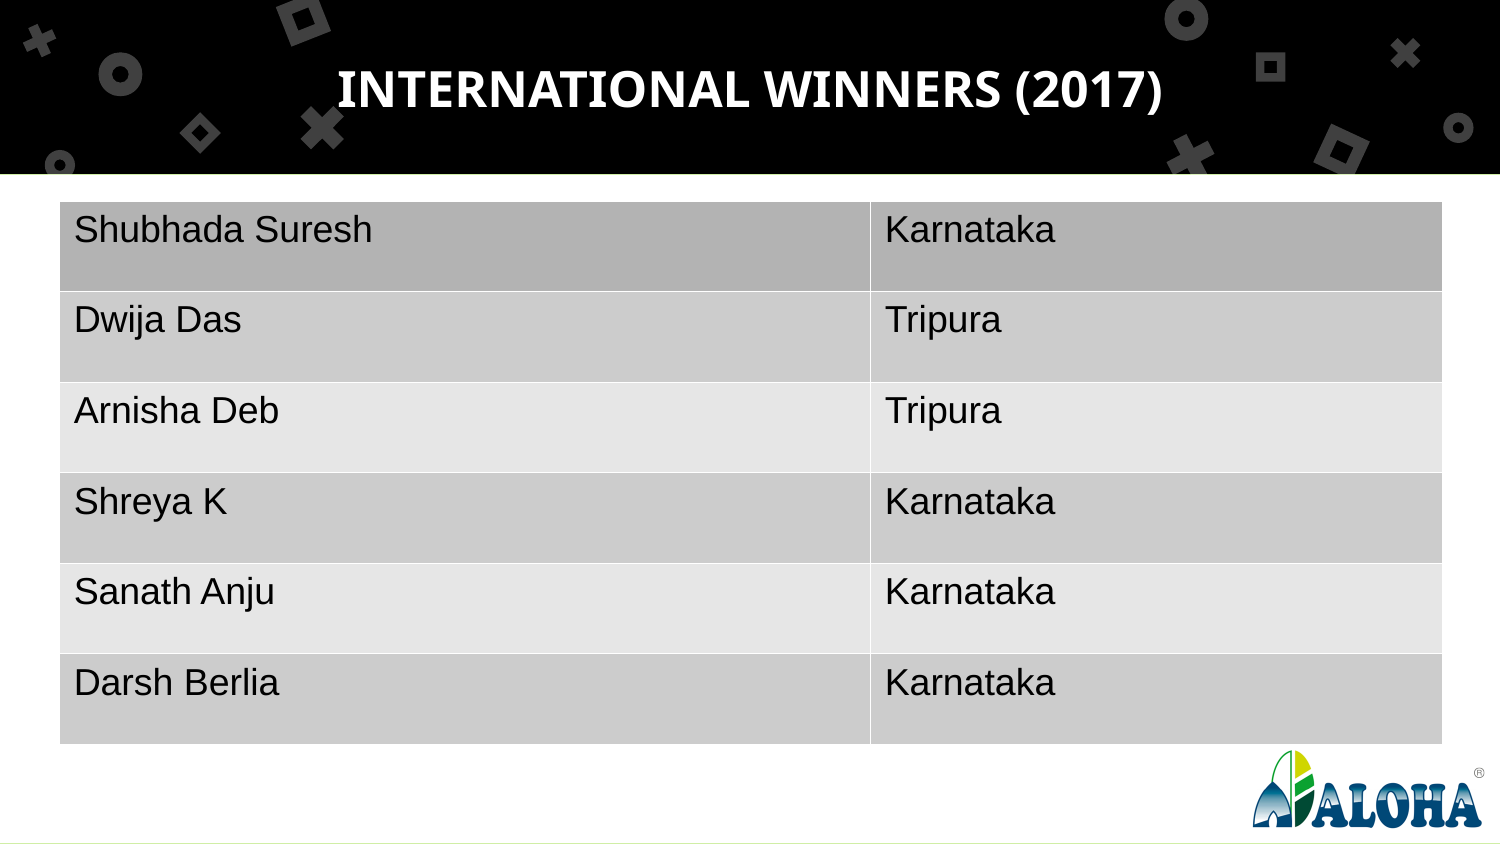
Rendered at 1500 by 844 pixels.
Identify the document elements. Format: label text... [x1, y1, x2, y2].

table_cell Karnataka [871, 473, 1442, 563]
table_cell Karnataka [871, 564, 1442, 653]
text_box INTERNATIONAL WINNERS (2017) [75, 0, 1425, 175]
table_cell Dwija Das [60, 292, 870, 382]
table_header Shubhada Suresh [60, 202, 870, 291]
picture [1245, 744, 1489, 836]
table_cell Arnisha Deb [60, 383, 870, 472]
table_cell Tripura [871, 383, 1442, 472]
table_header Karnataka [871, 202, 1442, 291]
table_cell Sanath Anju [60, 564, 870, 653]
table_cell Darsh Berlia [60, 654, 870, 744]
table_cell Shreya K [60, 473, 870, 563]
table_cell Karnataka [871, 654, 1442, 744]
table_cell Tripura [871, 292, 1442, 382]
